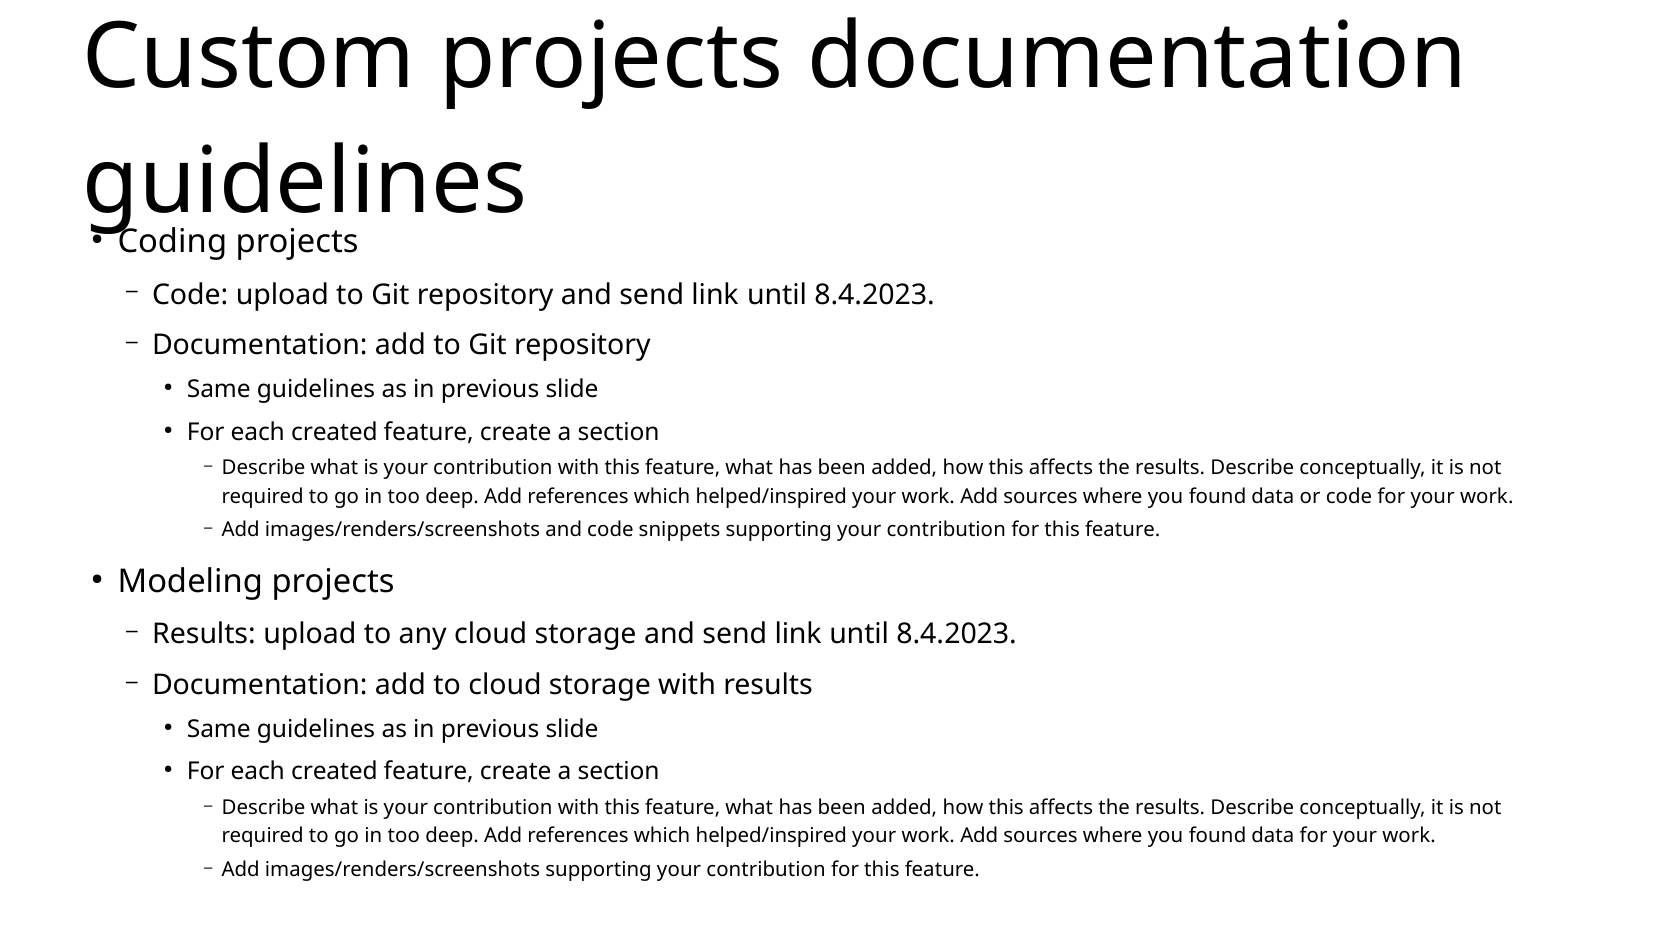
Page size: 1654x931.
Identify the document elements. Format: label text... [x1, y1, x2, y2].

list Coding projects Code: upload to Git repository and send link until 8.4.2023. Documentation: add to Git repository Same guidelines as in previous slide For each created feature, create a section Describe what is your contribution with this feature, what has been added, how this affects the results. Describe conceptually, it is not required to go in too deep. Add references which helped/inspired your work. Add sources where you found data or code for your work. Add images/renders/screenshots and code snippets supporting your contribution for this feature. Modeling projects Results: upload to any cloud storage and send link until 8.4.2023. Documentation: add to cloud storage with results Same guidelines as in previous slide For each created feature, create a section Describe what is your contribution with this feature, what has been added, how this affects the results. Describe conceptually, it is not required to go in too deep. Add references which helped/inspired your work. Add sources where you found data for your work. Add images/renders/screenshots supporting your contribution for this feature. [82, 217, 1571, 886]
title Custom projects documentation guidelines [82, 37, 1571, 193]
